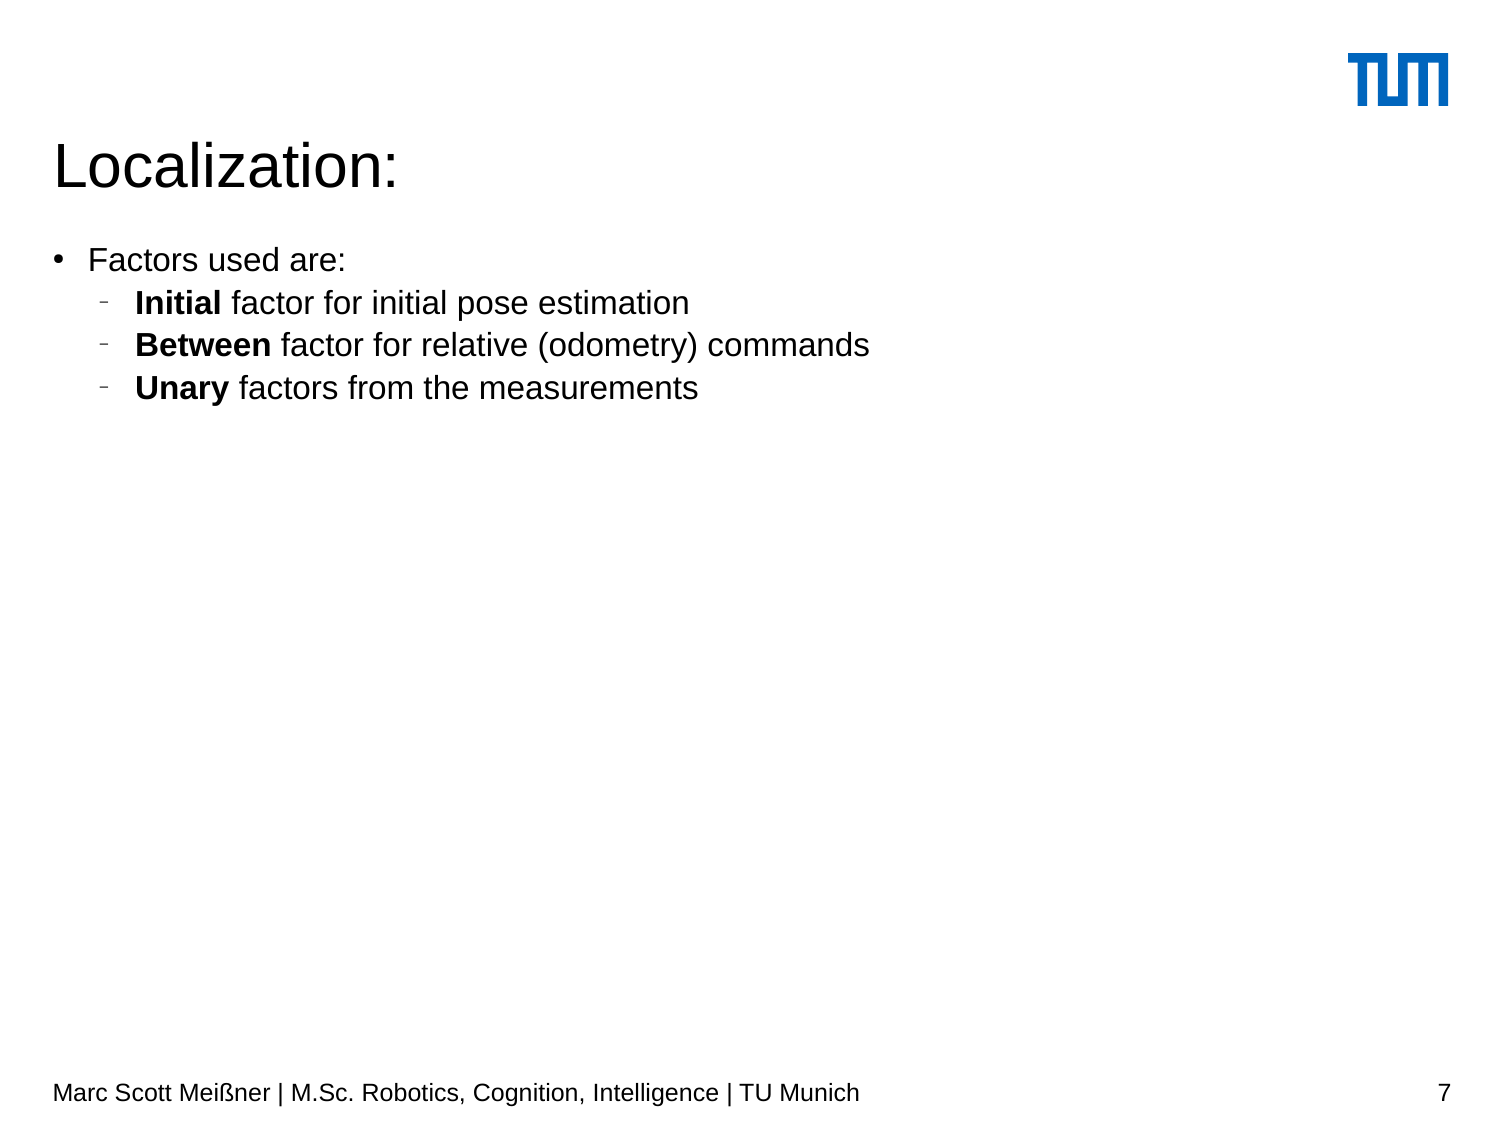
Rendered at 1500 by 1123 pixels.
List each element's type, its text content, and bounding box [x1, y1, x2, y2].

title Localization: [53, 130, 1453, 201]
list Factors used are: Initial factor for initial pose estimation Between factor for relative (odometry) commands Unary factors from the measurements [52, 236, 1182, 615]
